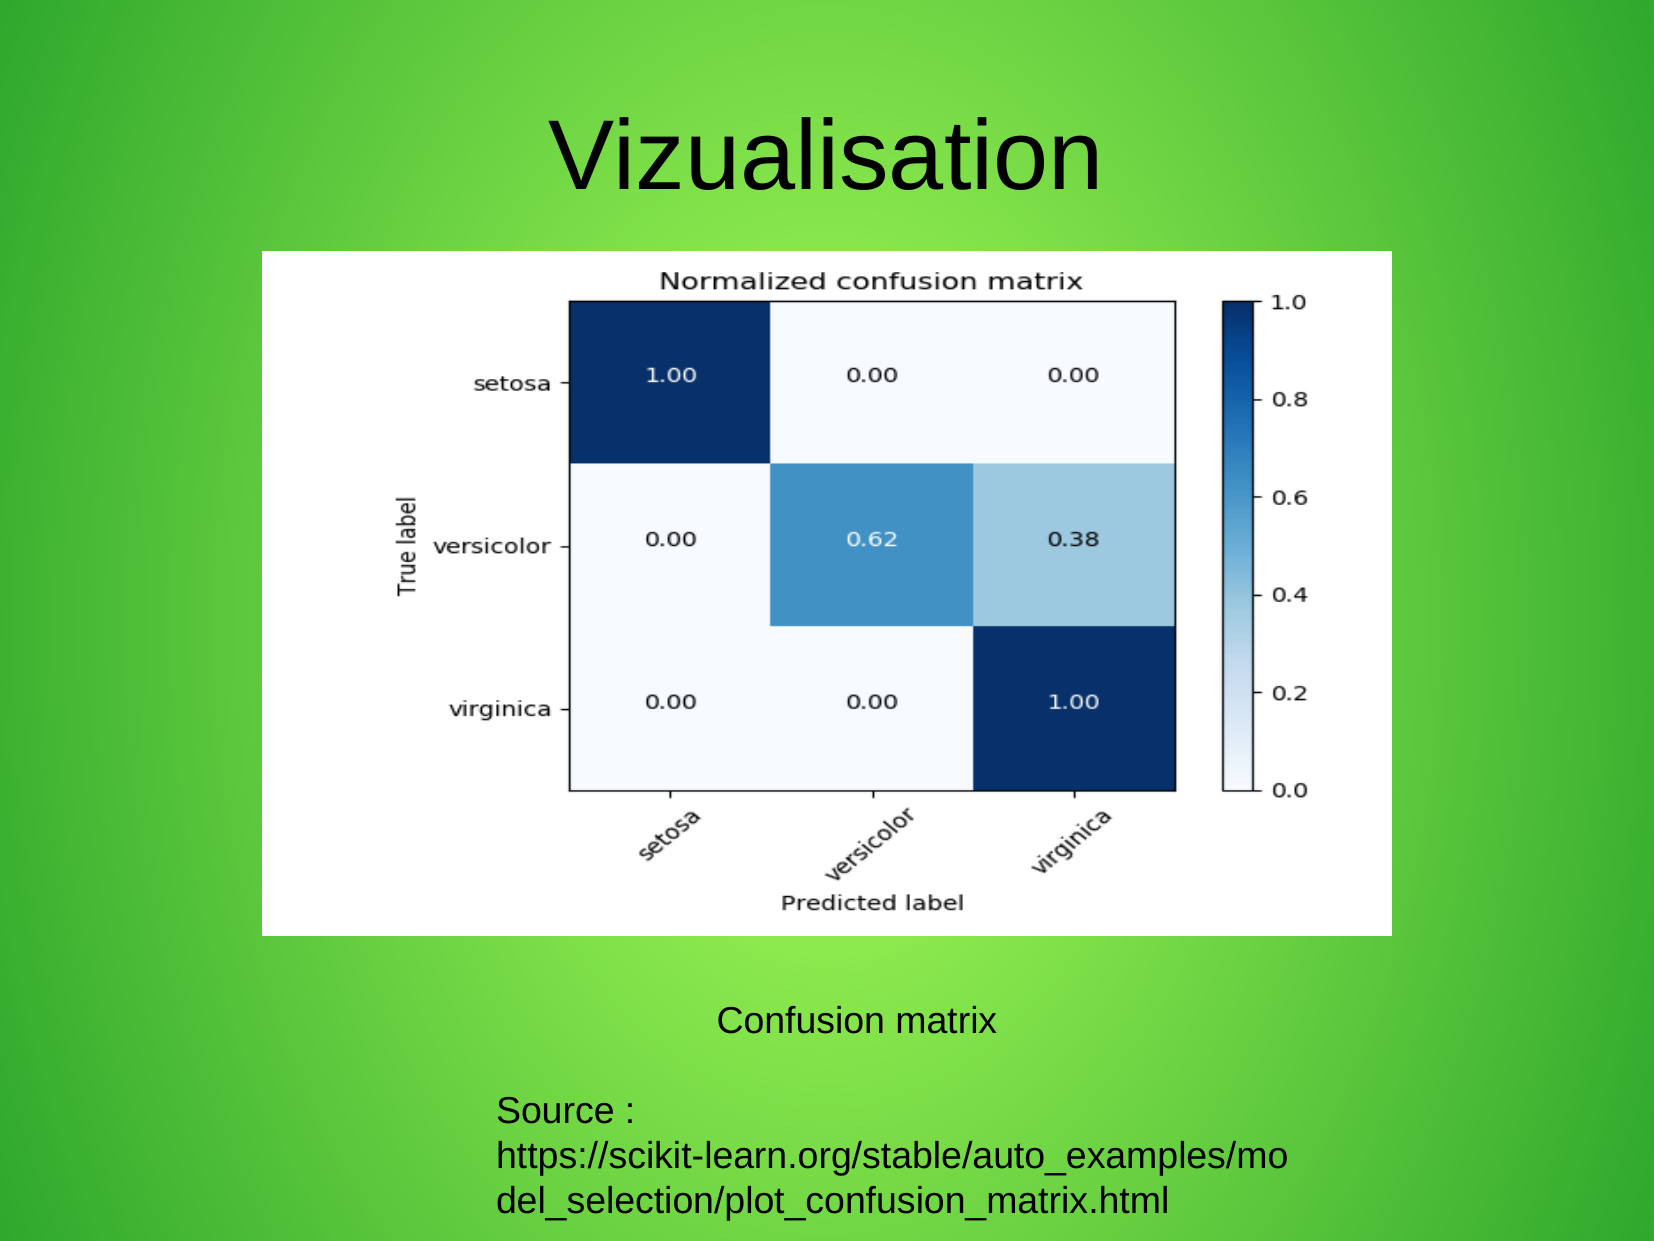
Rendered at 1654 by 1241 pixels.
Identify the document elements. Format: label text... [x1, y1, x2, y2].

title Vizualisation [82, 47, 1571, 252]
text_box Confusion matrix Source : https://scikit-learn.org/stable/auto_examples/model_selection/plot_confusion_matrix.html [481, 988, 1308, 1241]
picture [262, 251, 1392, 936]
